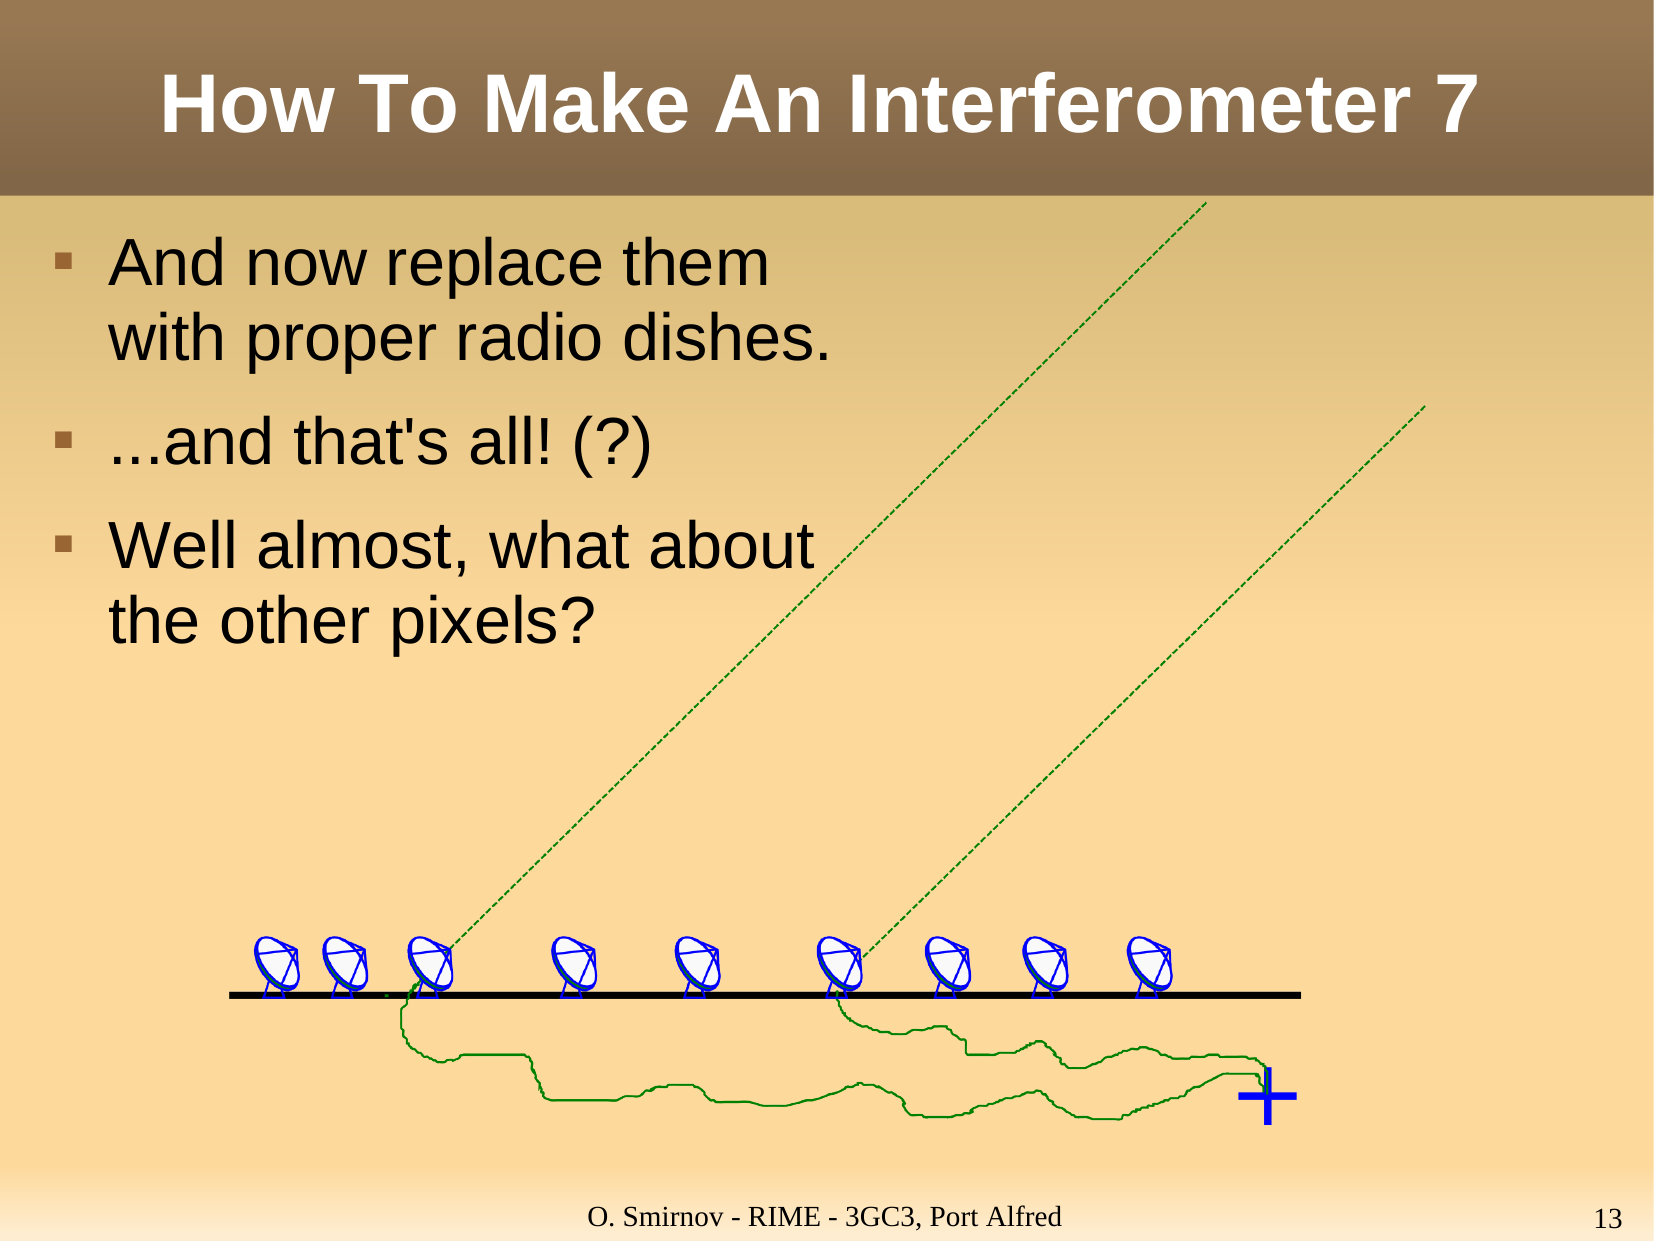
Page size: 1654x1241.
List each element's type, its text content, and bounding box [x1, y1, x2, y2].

title How To Make An Interferometer 7 [76, 0, 1565, 208]
picture [0, 0, 1654, 1241]
list And now replace them with proper radio dishes. ...and that's all! (?) Well almost, what about the other pixels? [37, 225, 901, 826]
